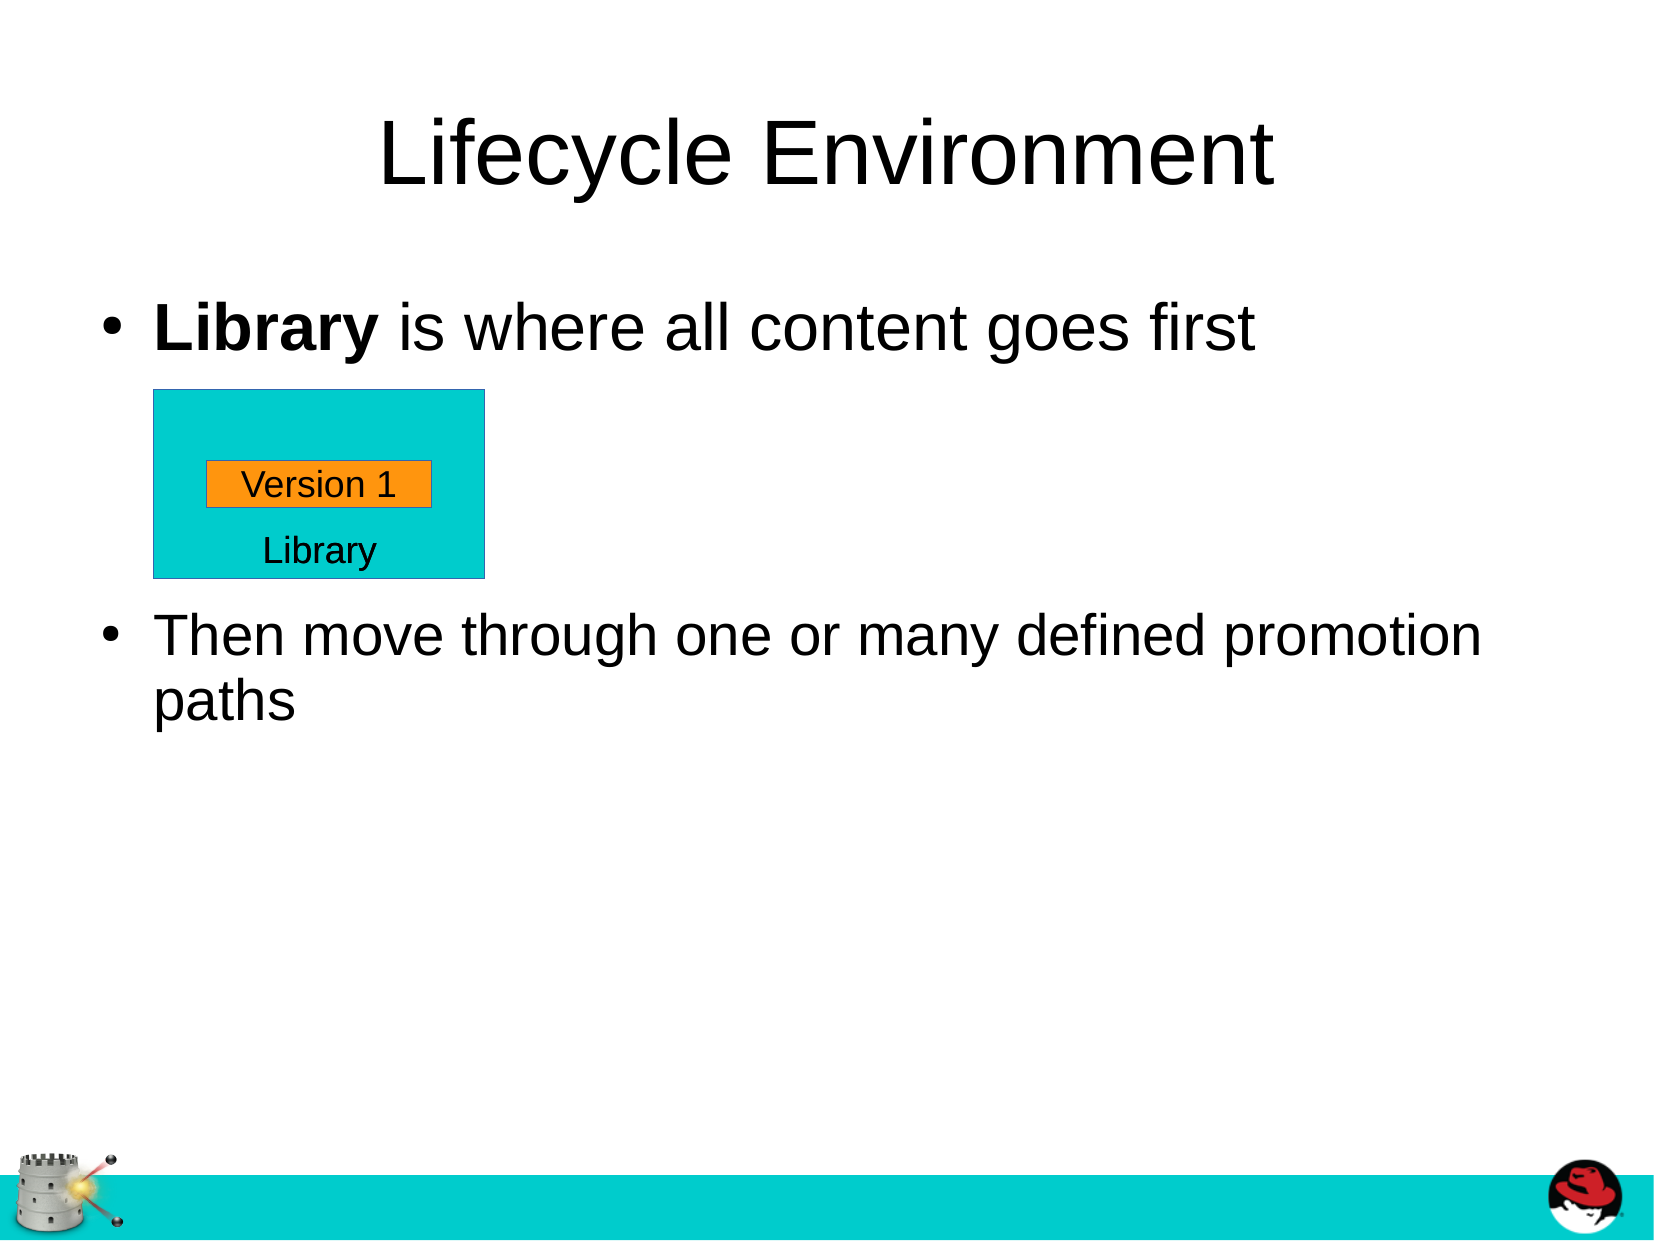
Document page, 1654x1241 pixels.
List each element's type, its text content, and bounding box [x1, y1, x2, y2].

text_box Library [248, 521, 392, 579]
list Library is where all content goes first Then move through one or many defined promotion paths [82, 290, 1571, 1010]
picture [1547, 1157, 1630, 1235]
picture [5, 1138, 130, 1241]
text_box [153, 389, 485, 579]
title Lifecycle Environment [82, 49, 1571, 257]
text_box Version 1 [206, 460, 432, 508]
